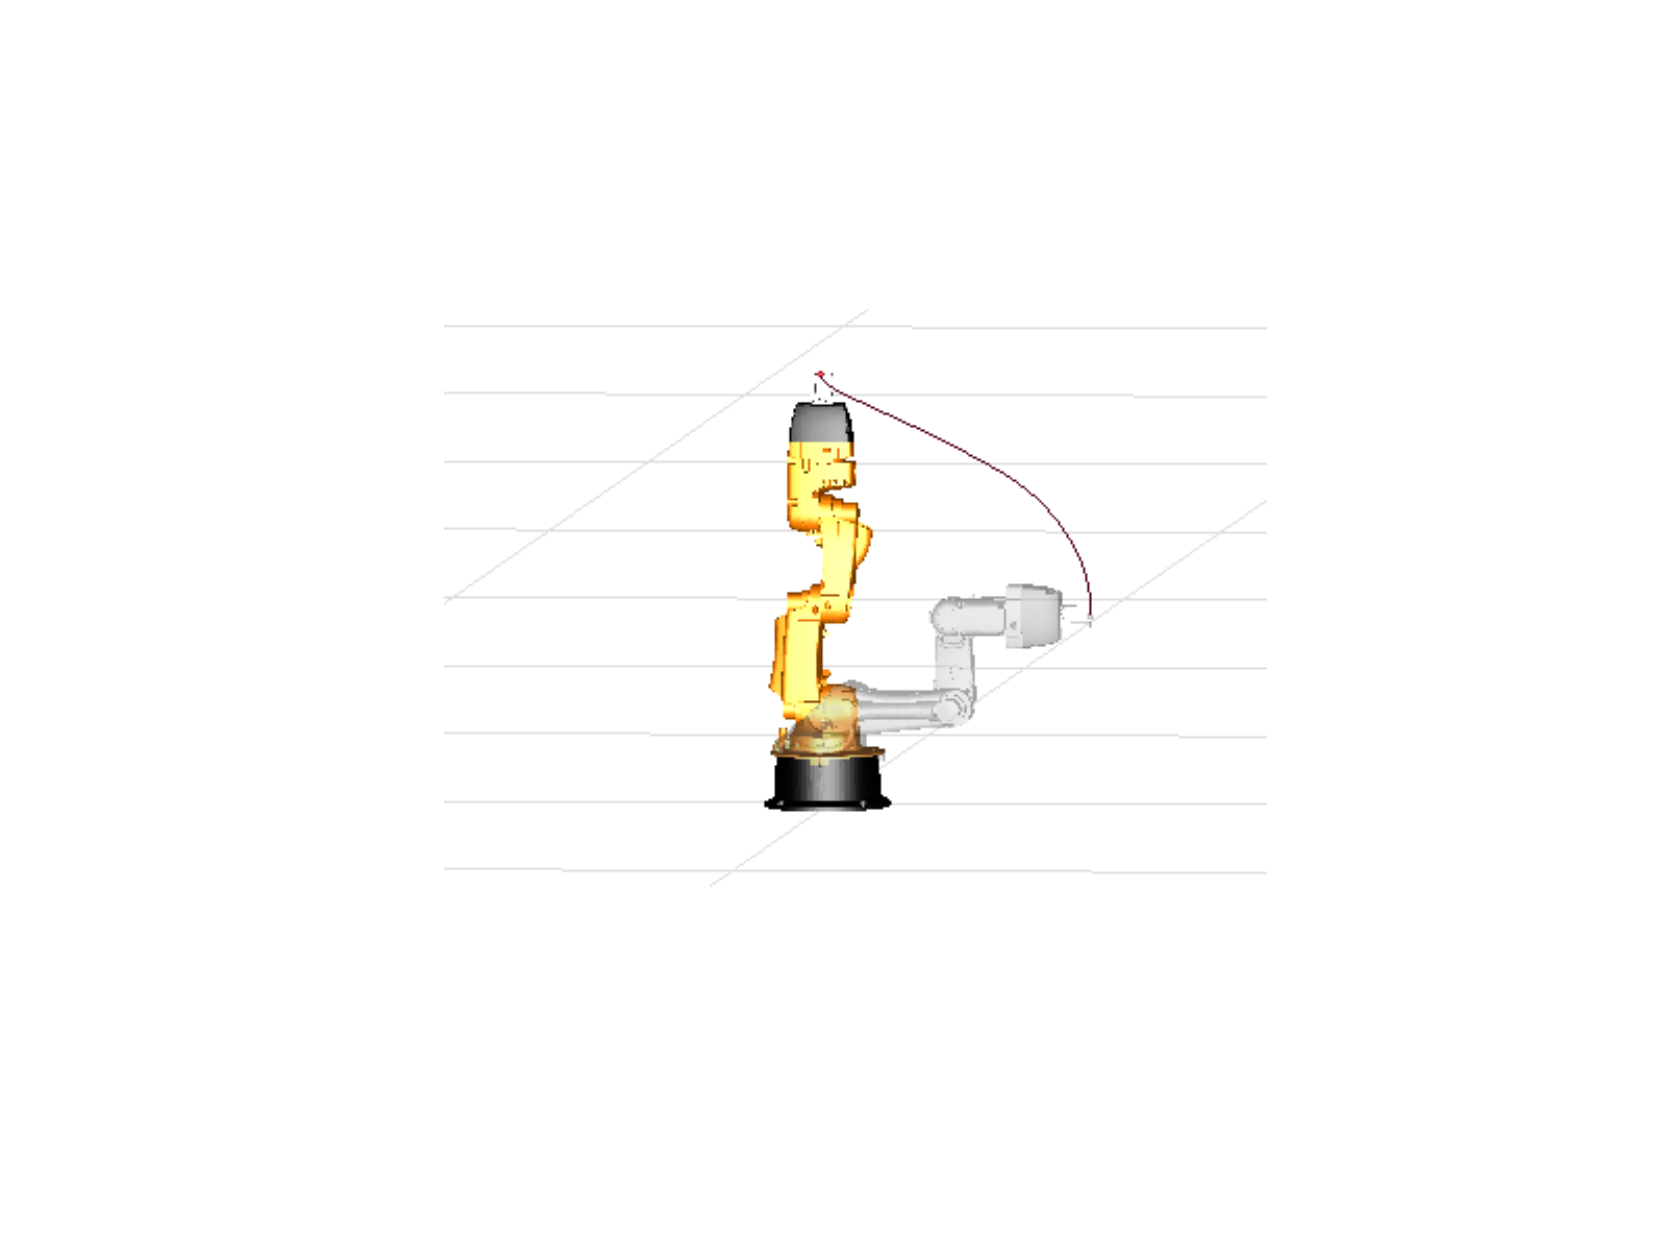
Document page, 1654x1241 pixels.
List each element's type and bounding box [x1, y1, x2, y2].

picture [444, 309, 1267, 887]
